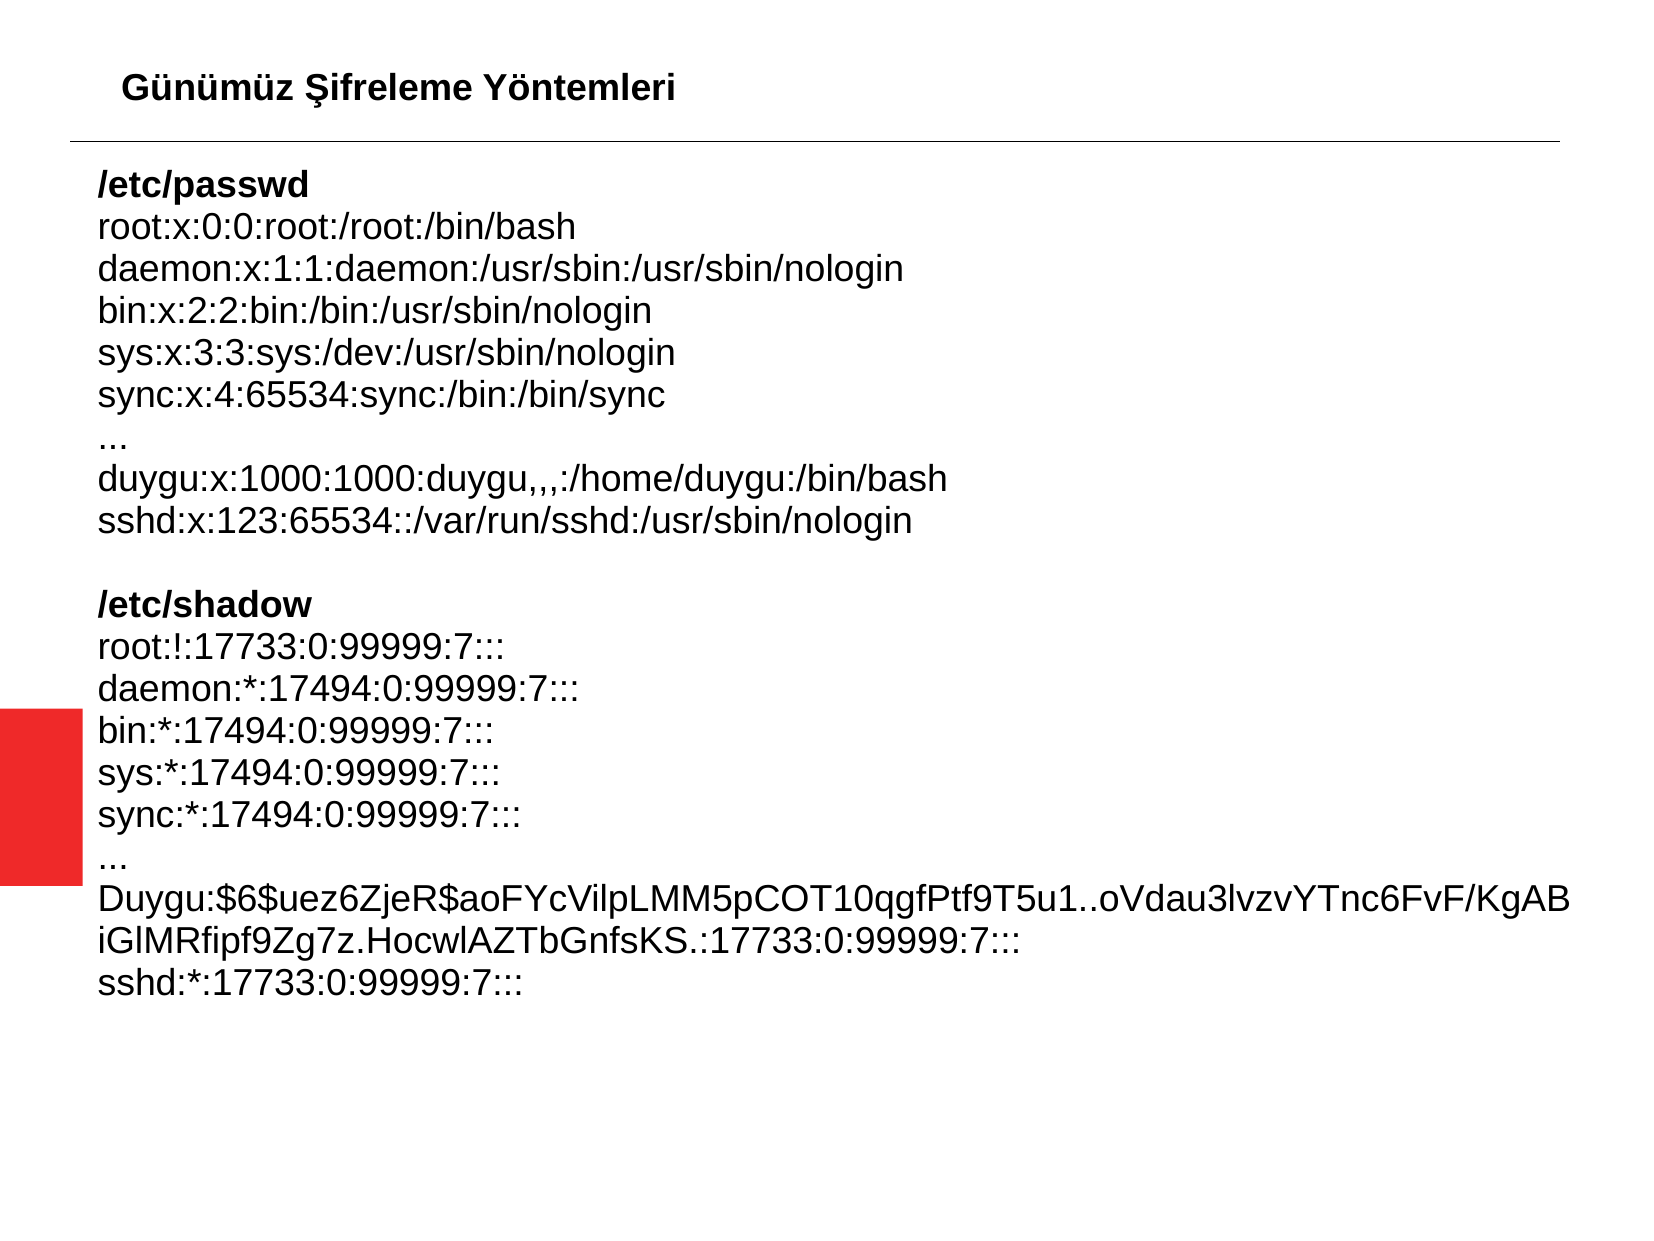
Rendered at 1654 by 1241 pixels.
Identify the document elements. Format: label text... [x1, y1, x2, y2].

text_box Günümüz Şifreleme Yöntemleri [106, 59, 1536, 116]
text_box /etc/passwd root:x:0:0:root:/root:/bin/bash daemon:x:1:1:daemon:/usr/sbin:/usr/sbin/nologin bin:x:2:2:bin:/bin:/usr/sbin/nologin sys:x:3:3:sys:/dev:/usr/sbin/nologin sync:x:4:65534:sync:/bin:/bin/sync ... duygu:x:1000:1000:duygu,,,:/home/duygu:/bin/bash sshd:x:123:65534::/var/run/sshd:/usr/sbin/nologin /etc/shadow root:!:17733:0:99999:7::: daemon:*:17494:0:99999:7::: bin:*:17494:0:99999:7::: sys:*:17494:0:99999:7::: sync:*:17494:0:99999:7::: ... Duygu:$6$uez6ZjeR$aoFYcVilpLMM5pCOT10qgfPtf9T5u1..oVdau3lvzvYTnc6FvF/KgAB iGlMRfipf9Zg7z.HocwlAZTbGnfsKS.:17733:0:99999:7::: sshd:*:17733:0:99999:7::: [82, 155, 1607, 1241]
